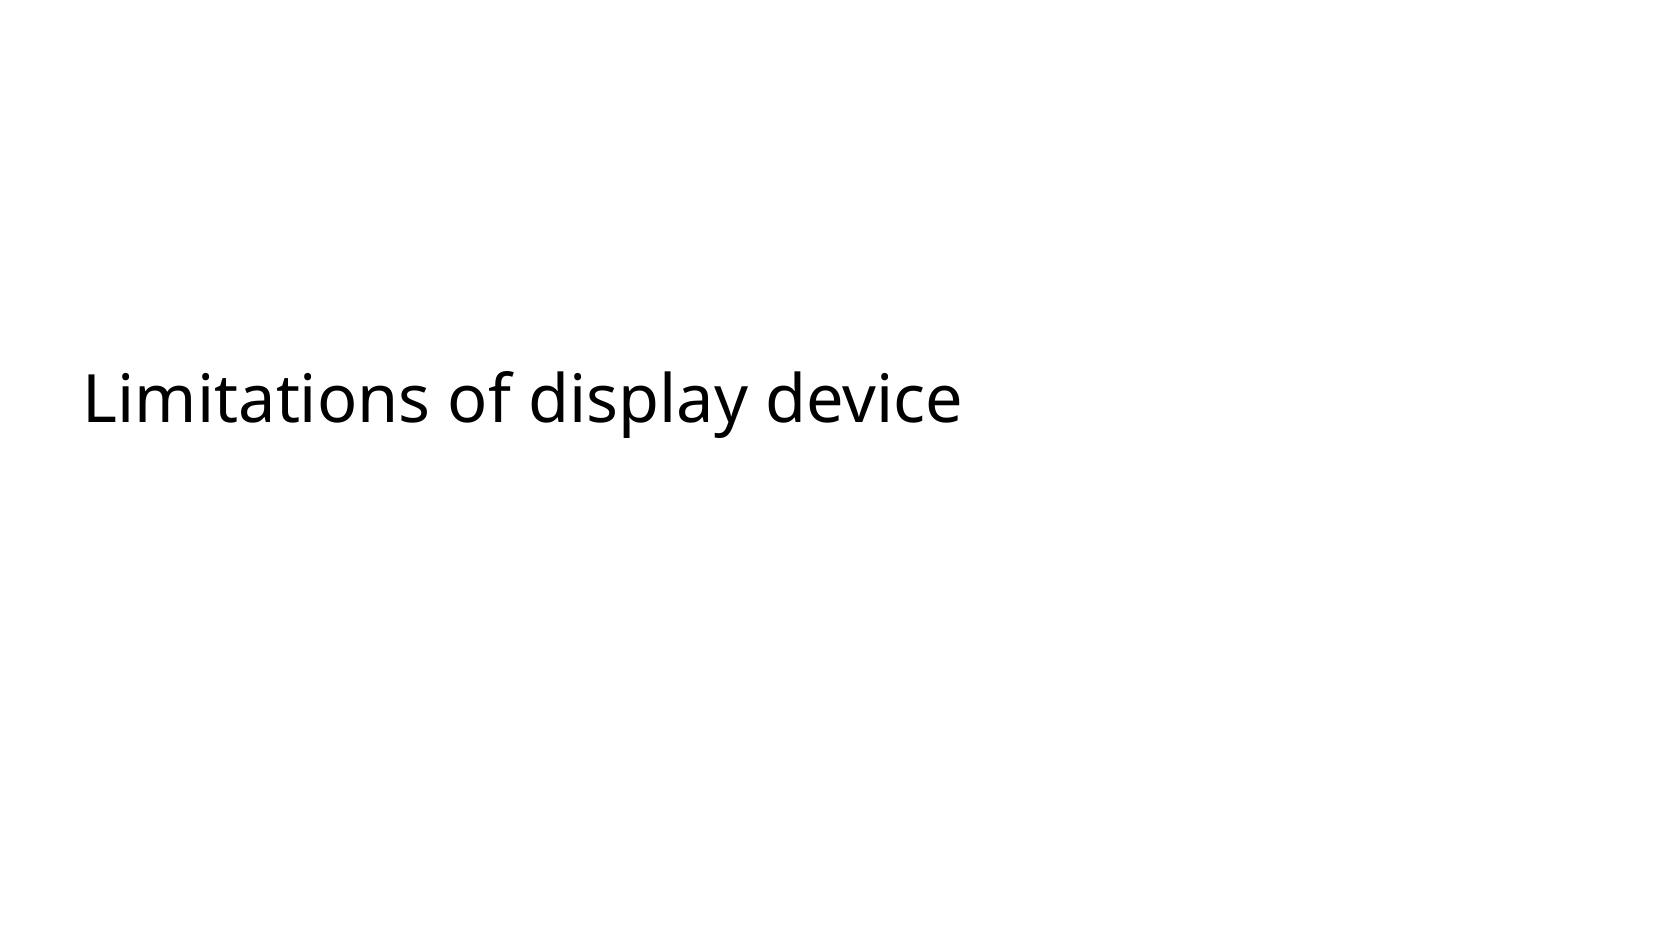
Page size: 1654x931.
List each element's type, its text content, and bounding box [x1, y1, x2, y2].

subtitle Limitations of display device [82, 37, 1571, 757]
